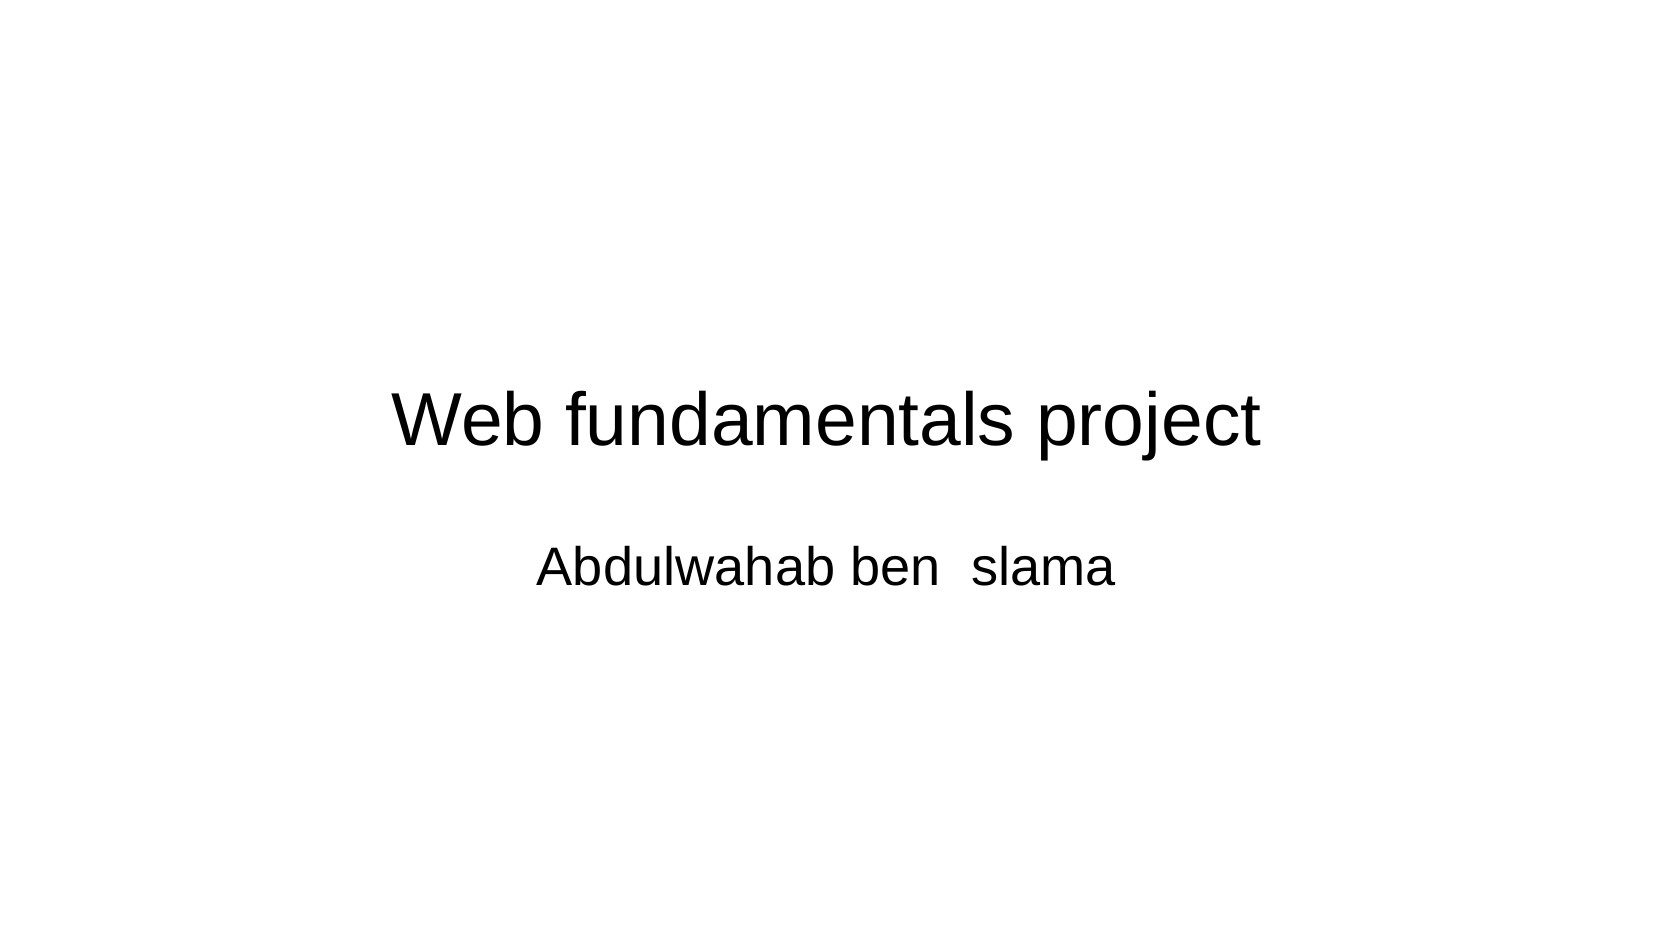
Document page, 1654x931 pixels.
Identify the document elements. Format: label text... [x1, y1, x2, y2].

subtitle Web fundamentals project Abdulwahab ben slama [82, 217, 1571, 758]
